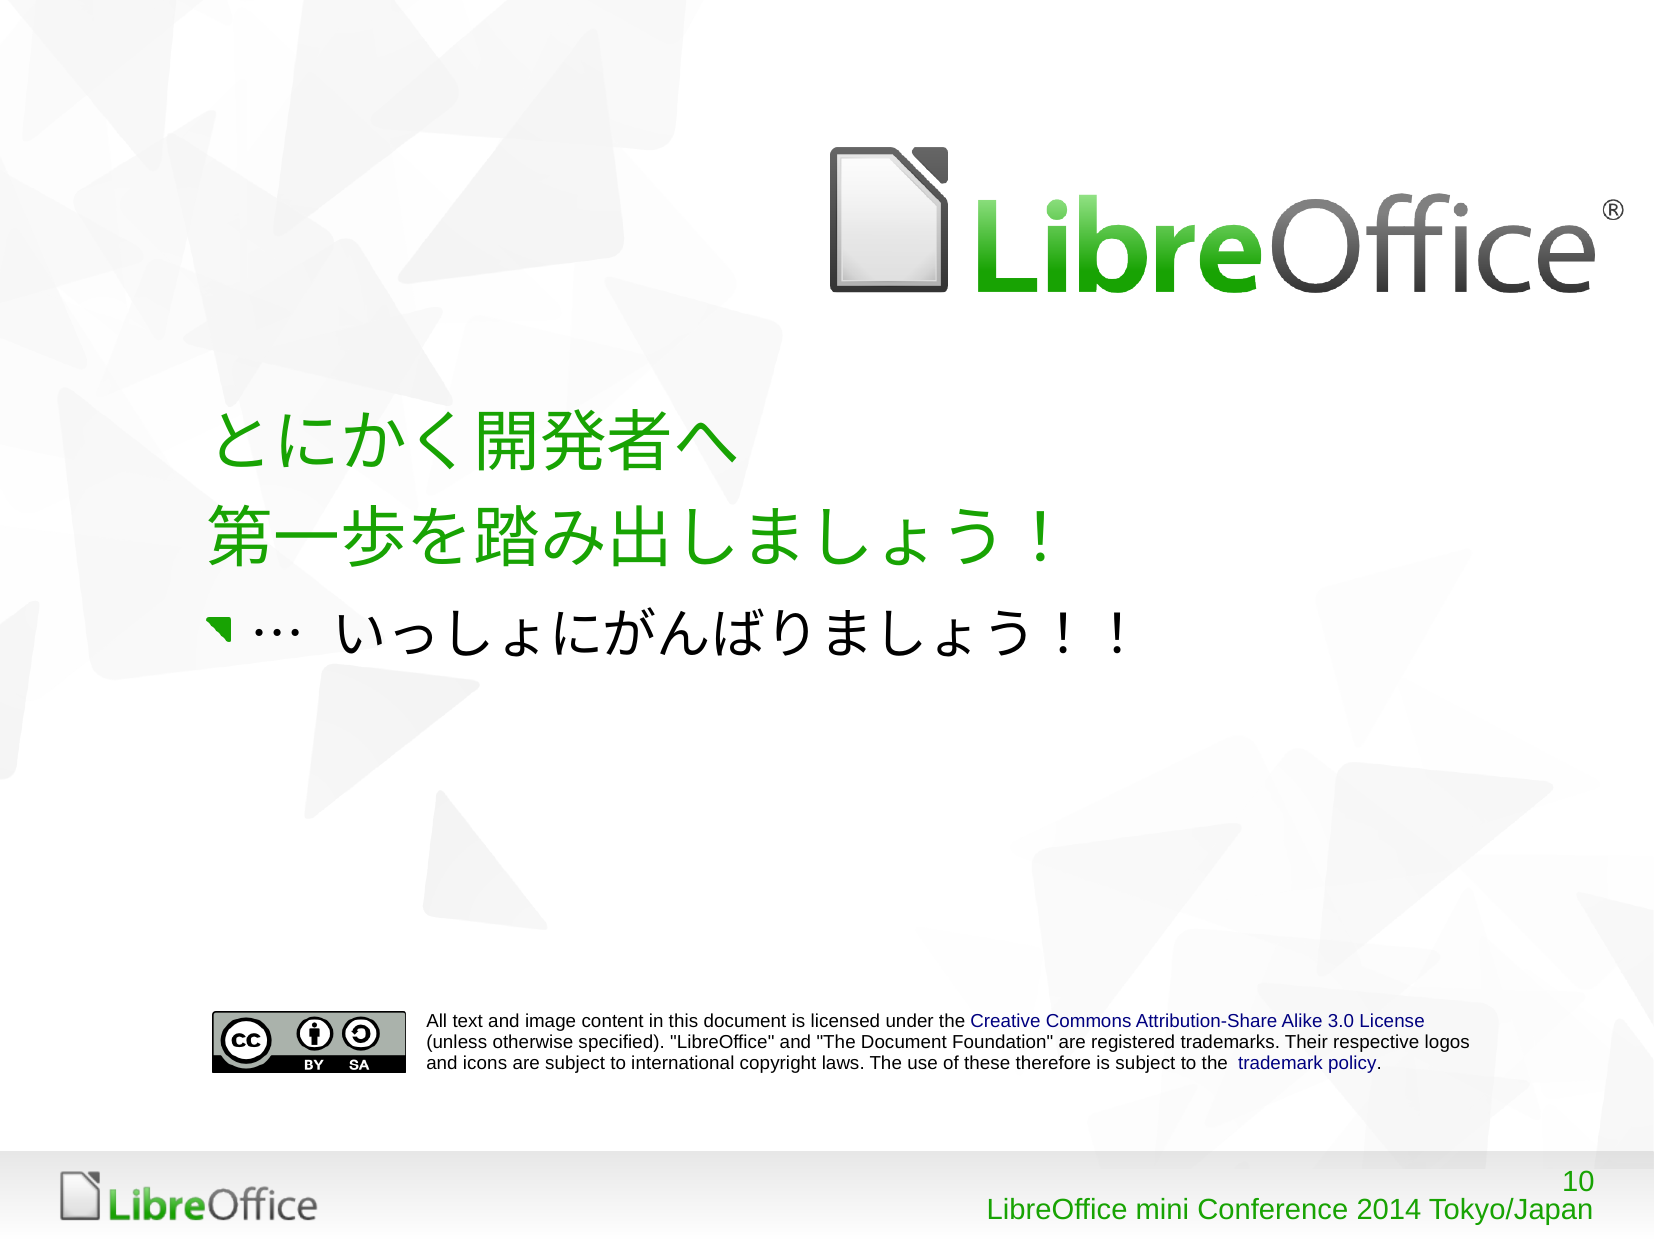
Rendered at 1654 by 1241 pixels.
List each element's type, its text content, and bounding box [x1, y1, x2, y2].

picture [41, 1152, 337, 1240]
picture [0, 0, 1654, 930]
title とにかく開発者へ 第一歩を踏み出しましょう！ [206, 395, 1477, 573]
picture [915, 548, 1654, 1169]
list … いっしょにがんばりましょう！！ [206, 590, 1477, 945]
picture [212, 1011, 406, 1073]
